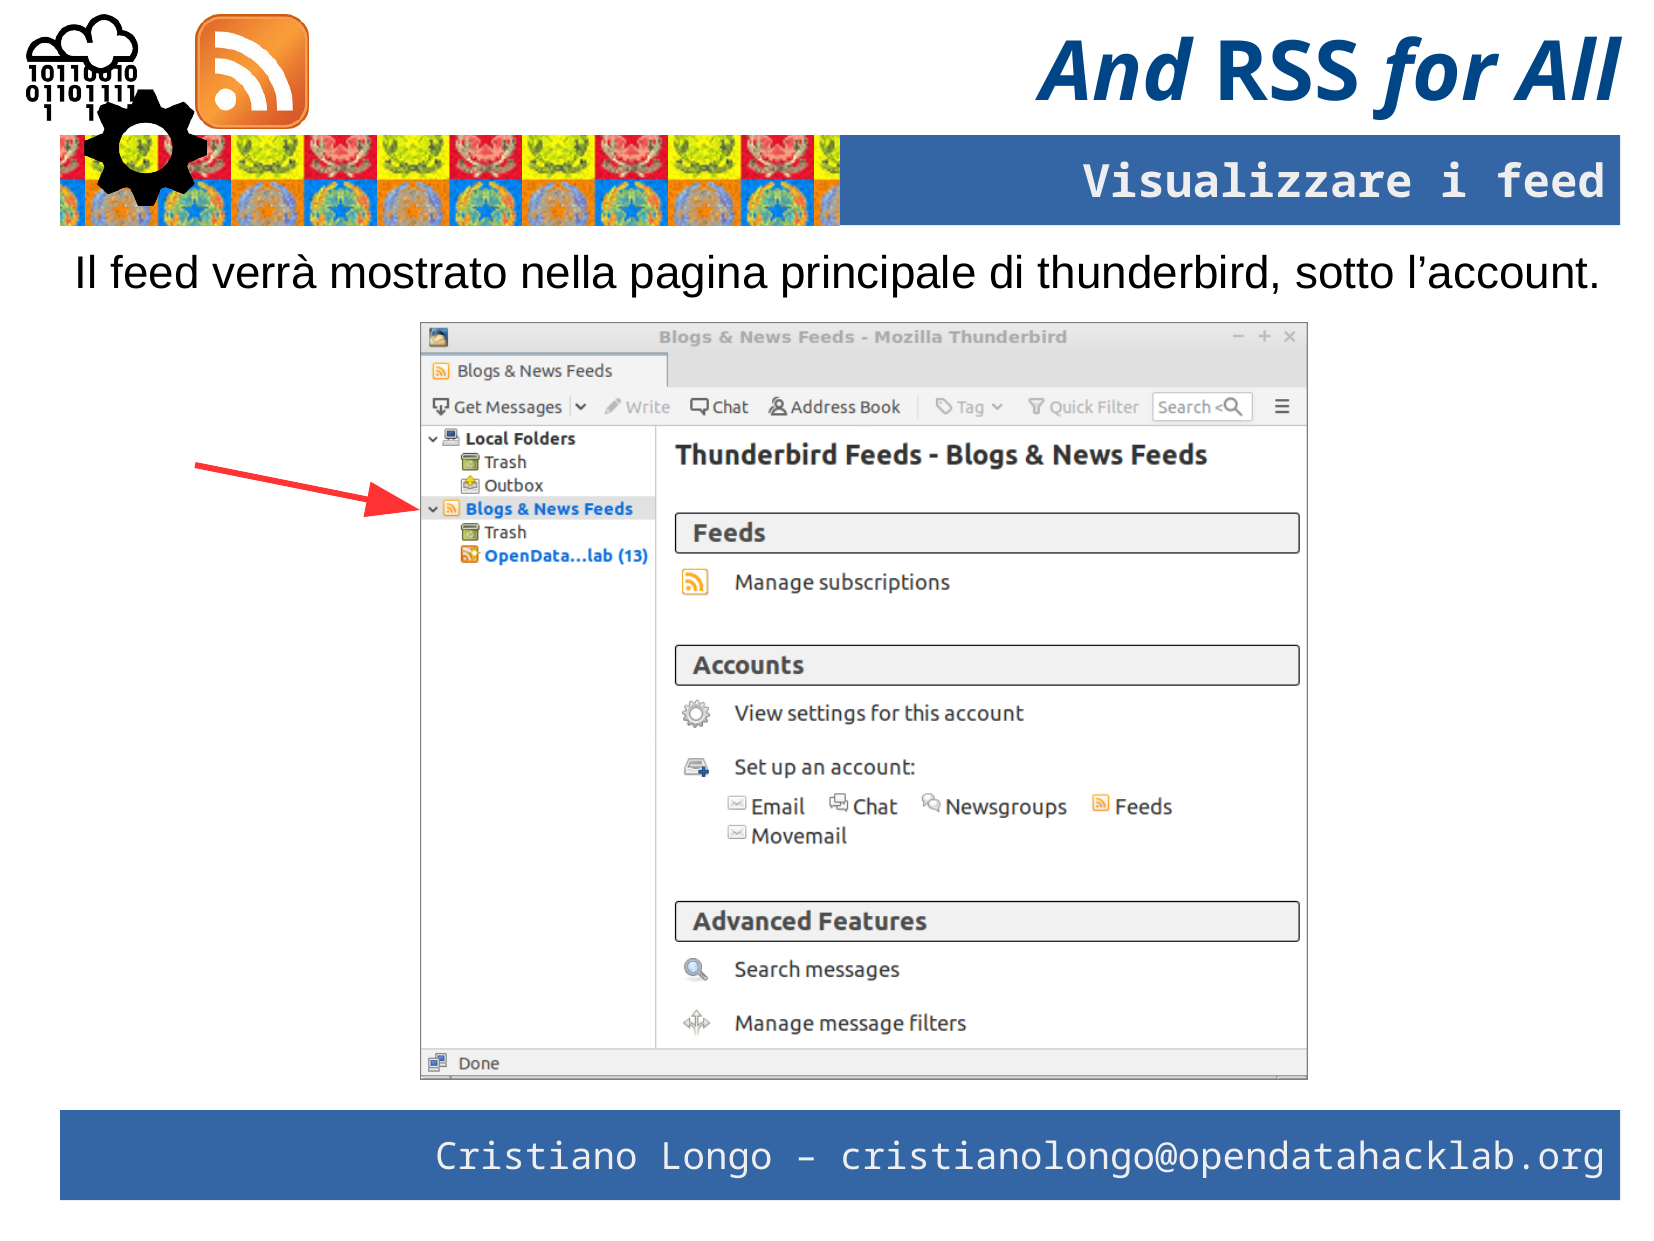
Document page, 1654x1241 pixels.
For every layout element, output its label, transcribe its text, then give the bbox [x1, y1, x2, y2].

picture [26, 14, 309, 206]
text_box [60, 135, 840, 226]
text_box Visualizzare i feed [840, 135, 1621, 226]
text_box Il feed verrà mostrato nella pagina principale di thunderbird, sotto l’account. [60, 240, 1621, 376]
text_box Cristiano Longo – cristianolongo@opendatahacklab.org [60, 1110, 1621, 1201]
picture [420, 322, 1308, 1081]
text_box And RSS for All [870, 4, 1636, 214]
